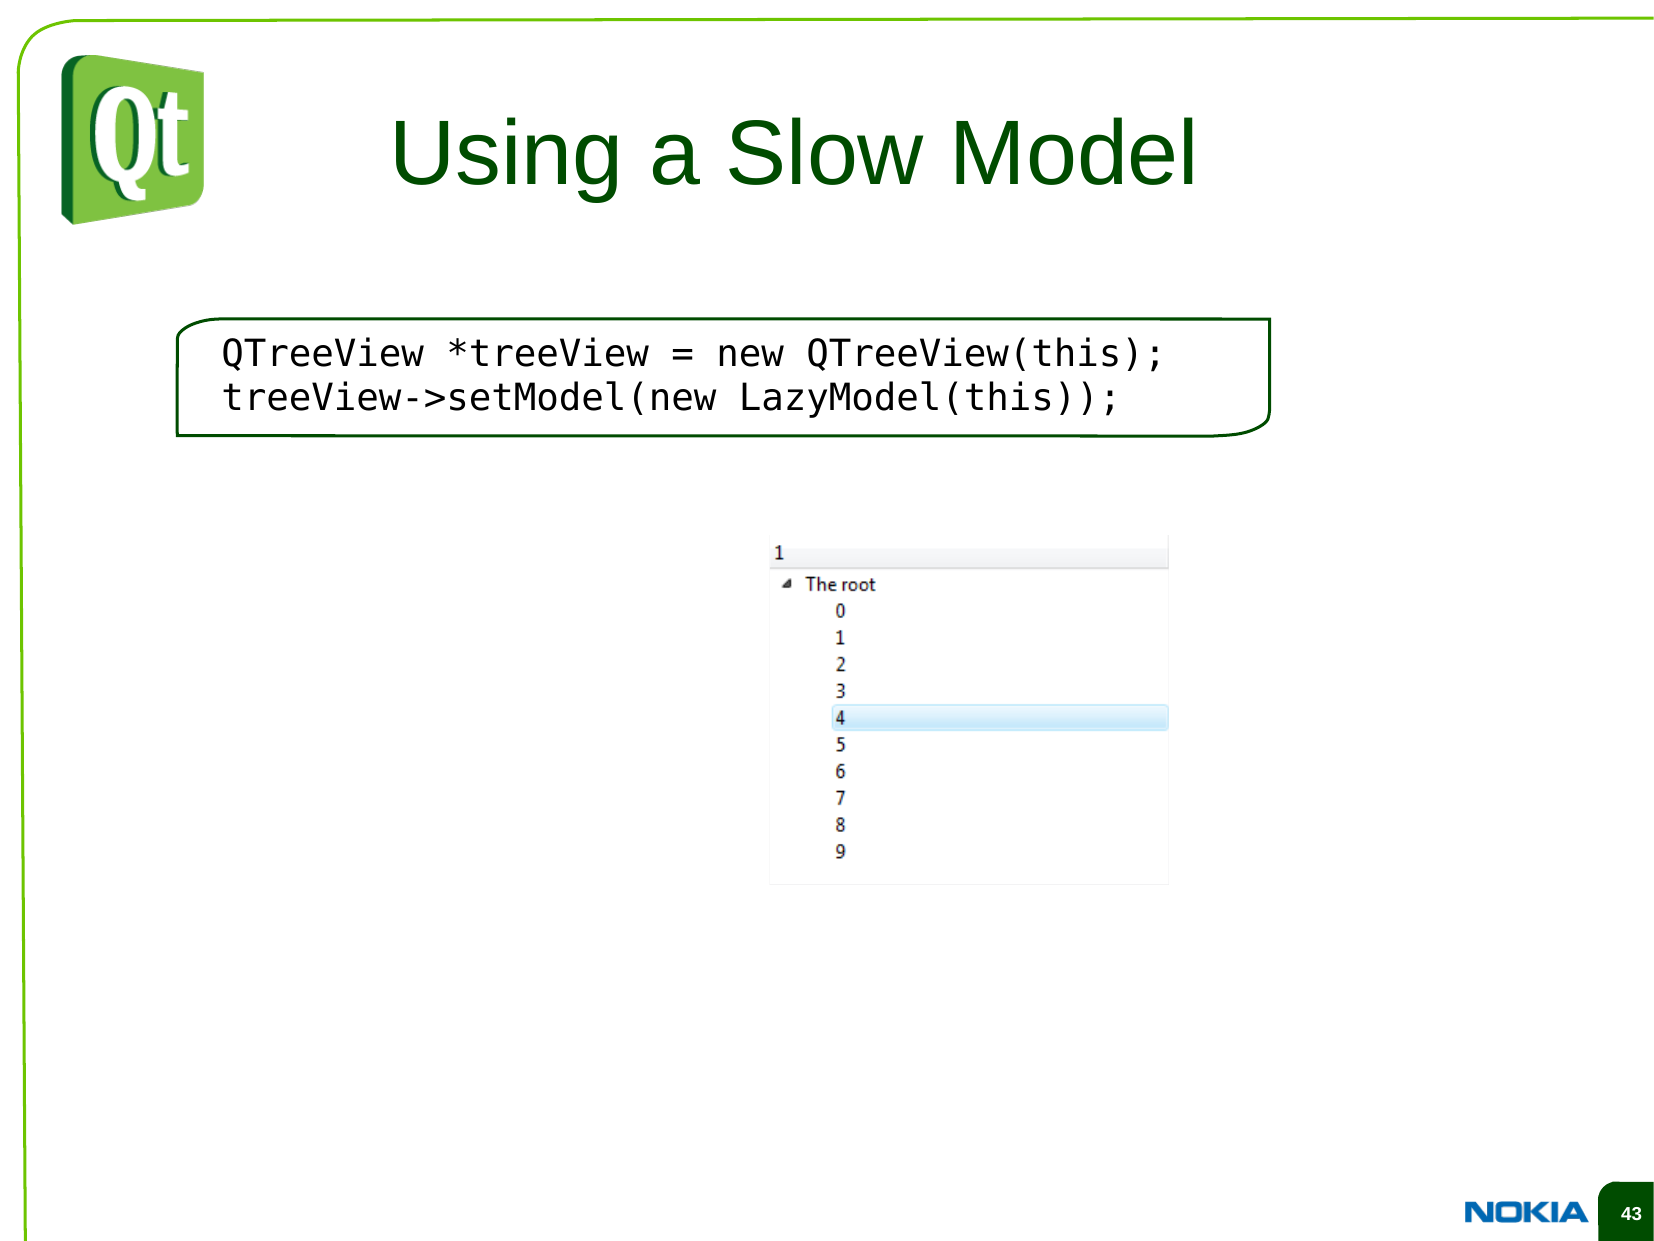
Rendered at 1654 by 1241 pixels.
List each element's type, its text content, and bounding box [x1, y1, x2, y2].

text_box QTreeView *treeView = new QTreeView(this); treeView->setModel(new LazyModel(this)); [206, 324, 1268, 427]
title Using a Slow Model [257, 56, 1333, 250]
picture [61, 55, 204, 225]
picture [1465, 1201, 1589, 1223]
picture [769, 535, 1169, 885]
